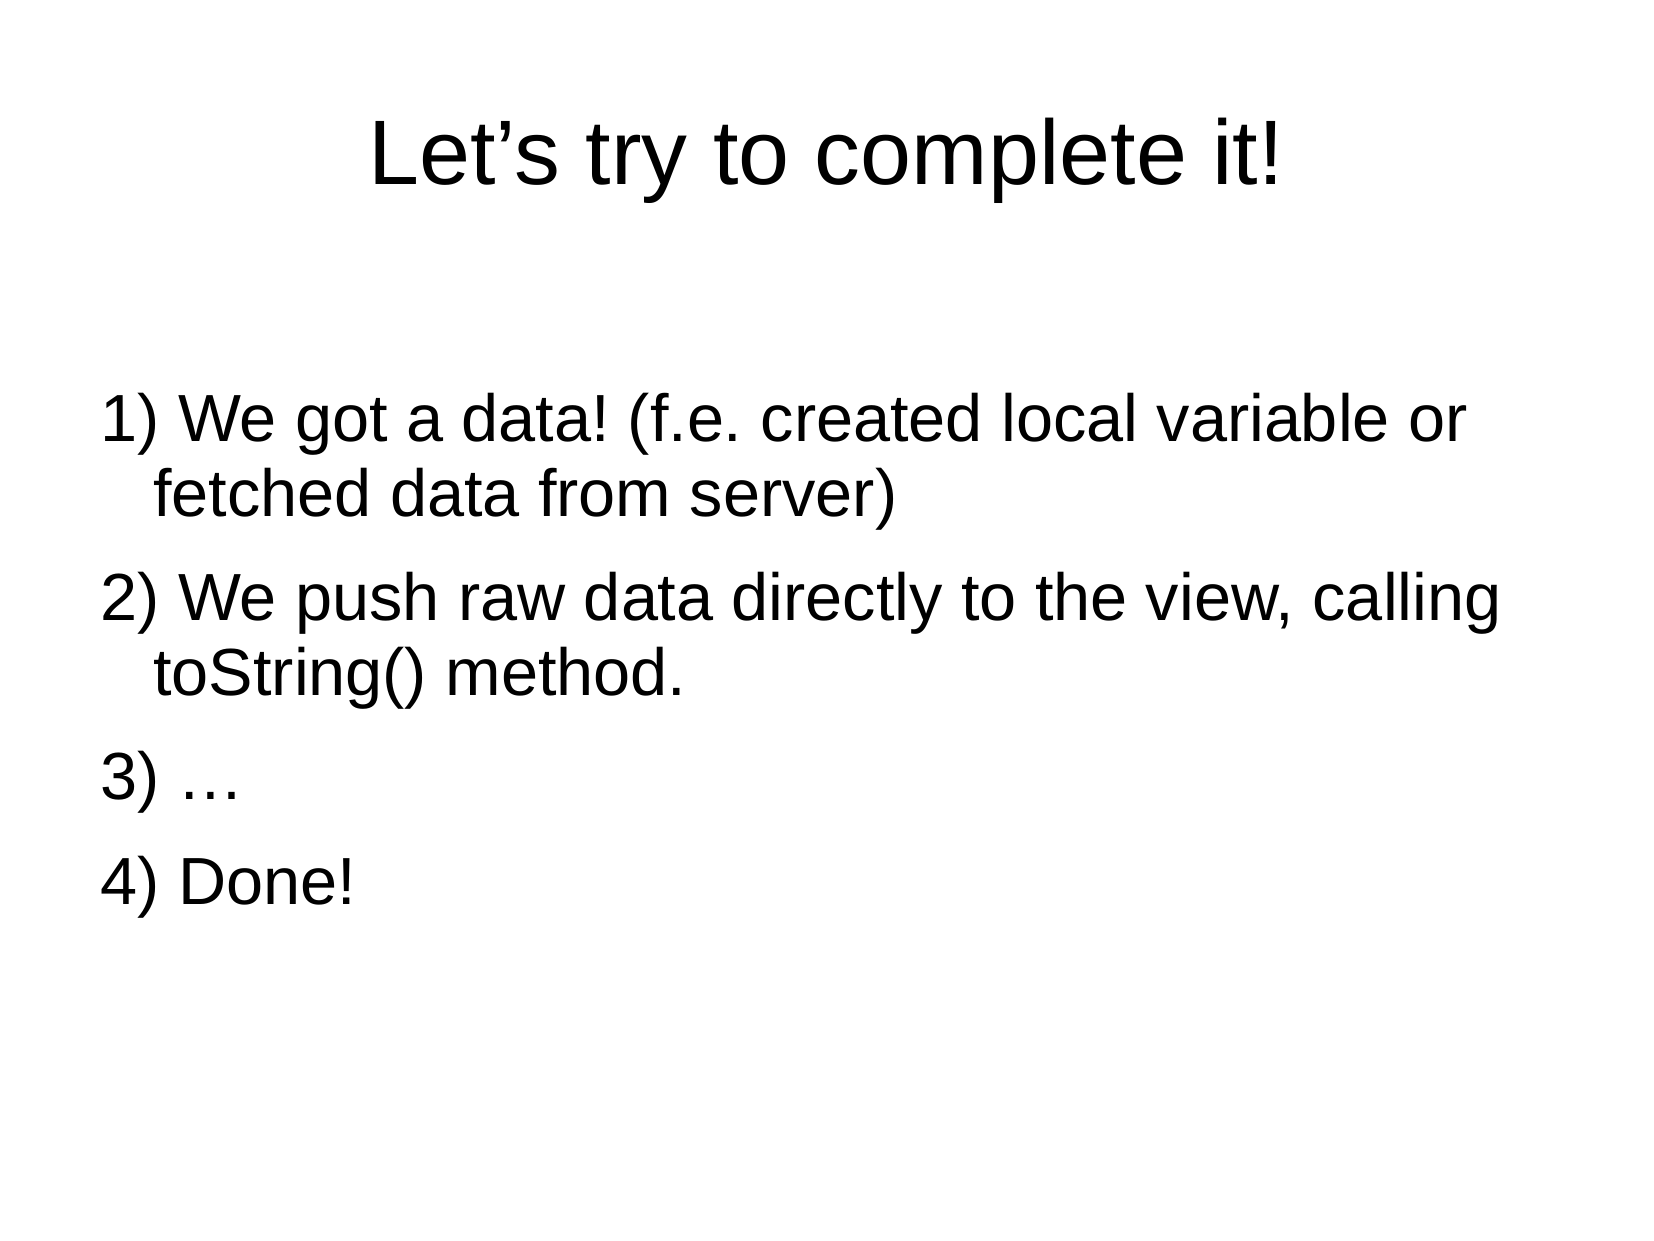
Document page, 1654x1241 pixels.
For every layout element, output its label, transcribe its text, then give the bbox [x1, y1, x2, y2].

title Let’s try to complete it! [82, 49, 1571, 257]
list We got a data! (f.e. created local variable or fetched data from server) We push raw data directly to the view, calling toString() method. … Done! [82, 290, 1571, 1010]
